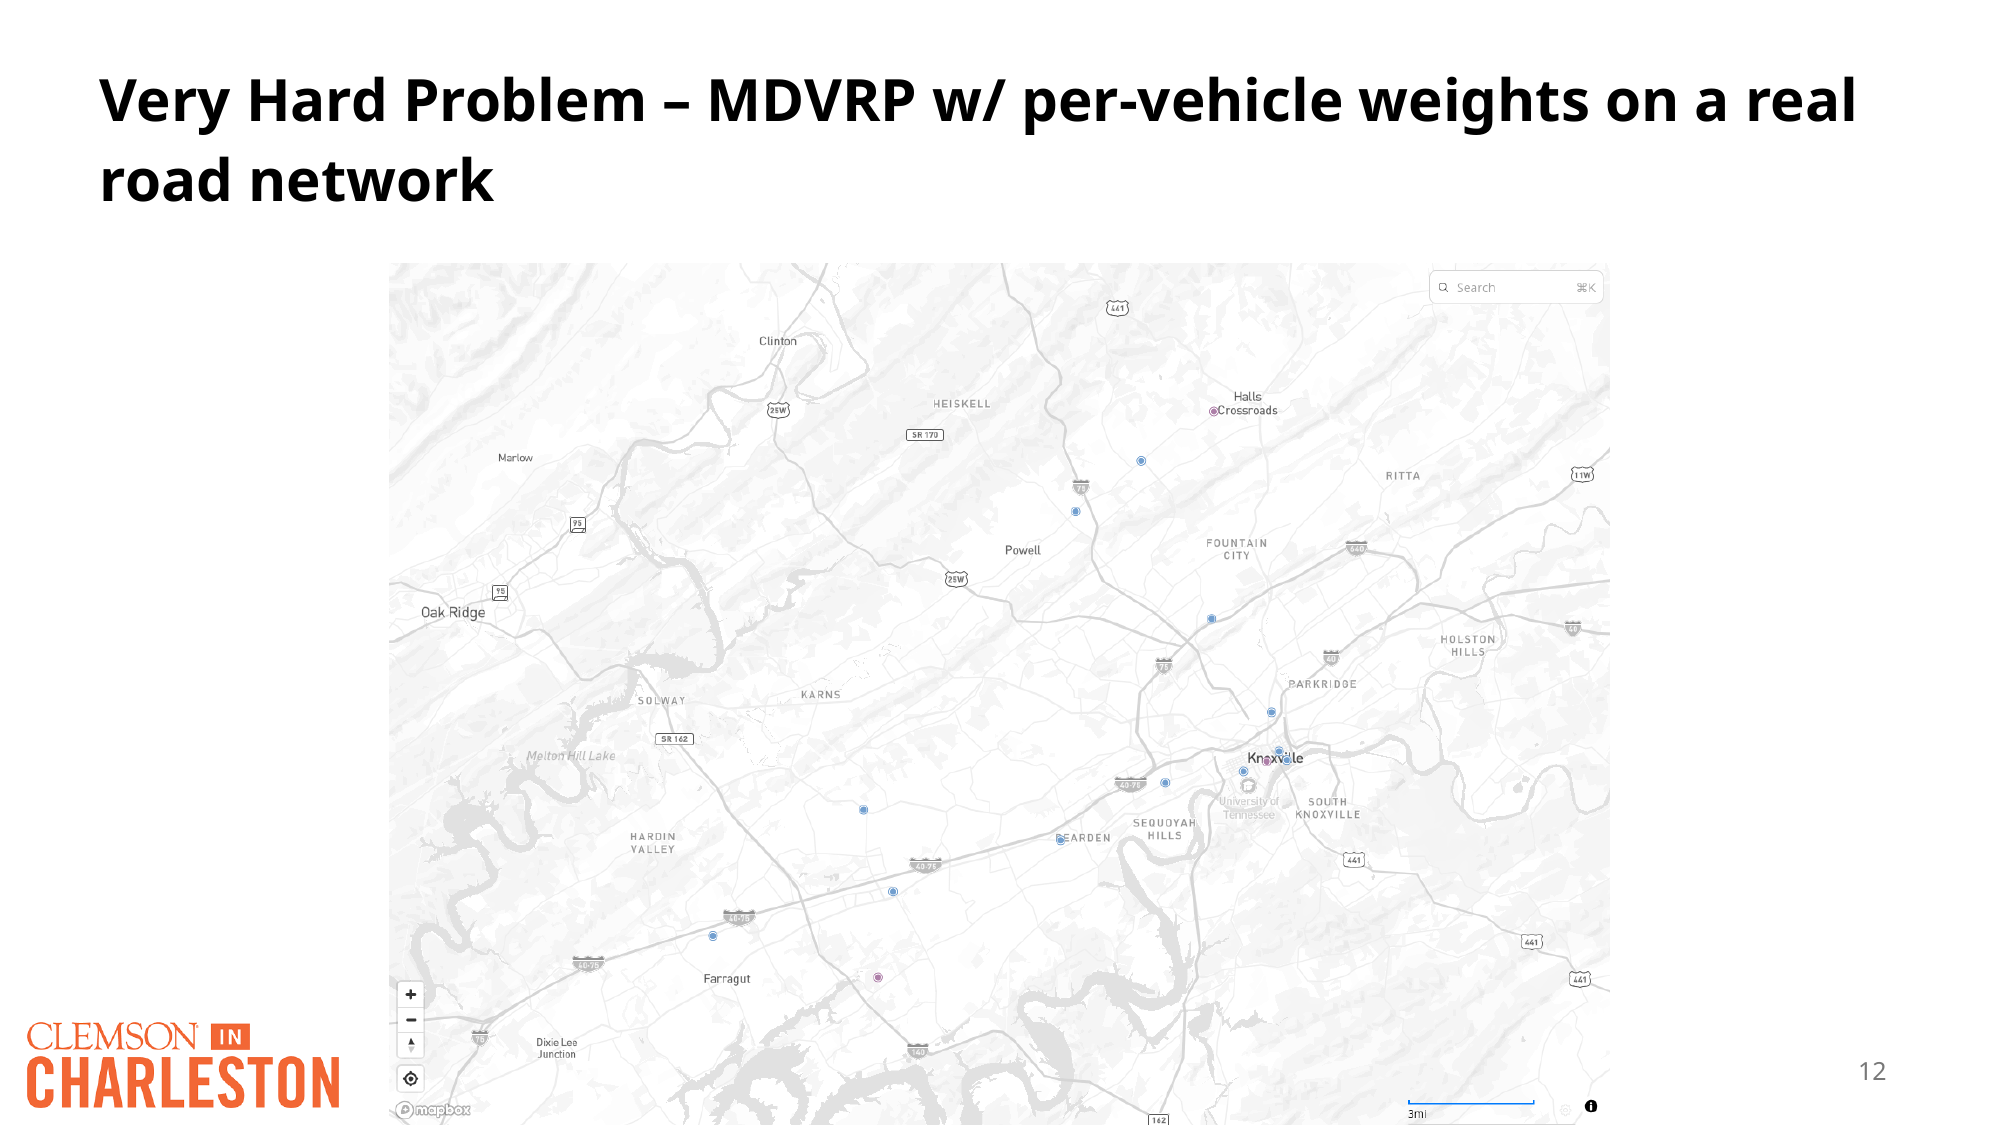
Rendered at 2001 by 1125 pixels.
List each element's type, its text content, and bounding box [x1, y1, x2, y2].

picture [27, 1022, 339, 1108]
picture [389, 263, 1610, 1125]
title Very Hard Problem – MDVRP w/ per-vehicle weights on a real road network [99, 44, 1900, 233]
